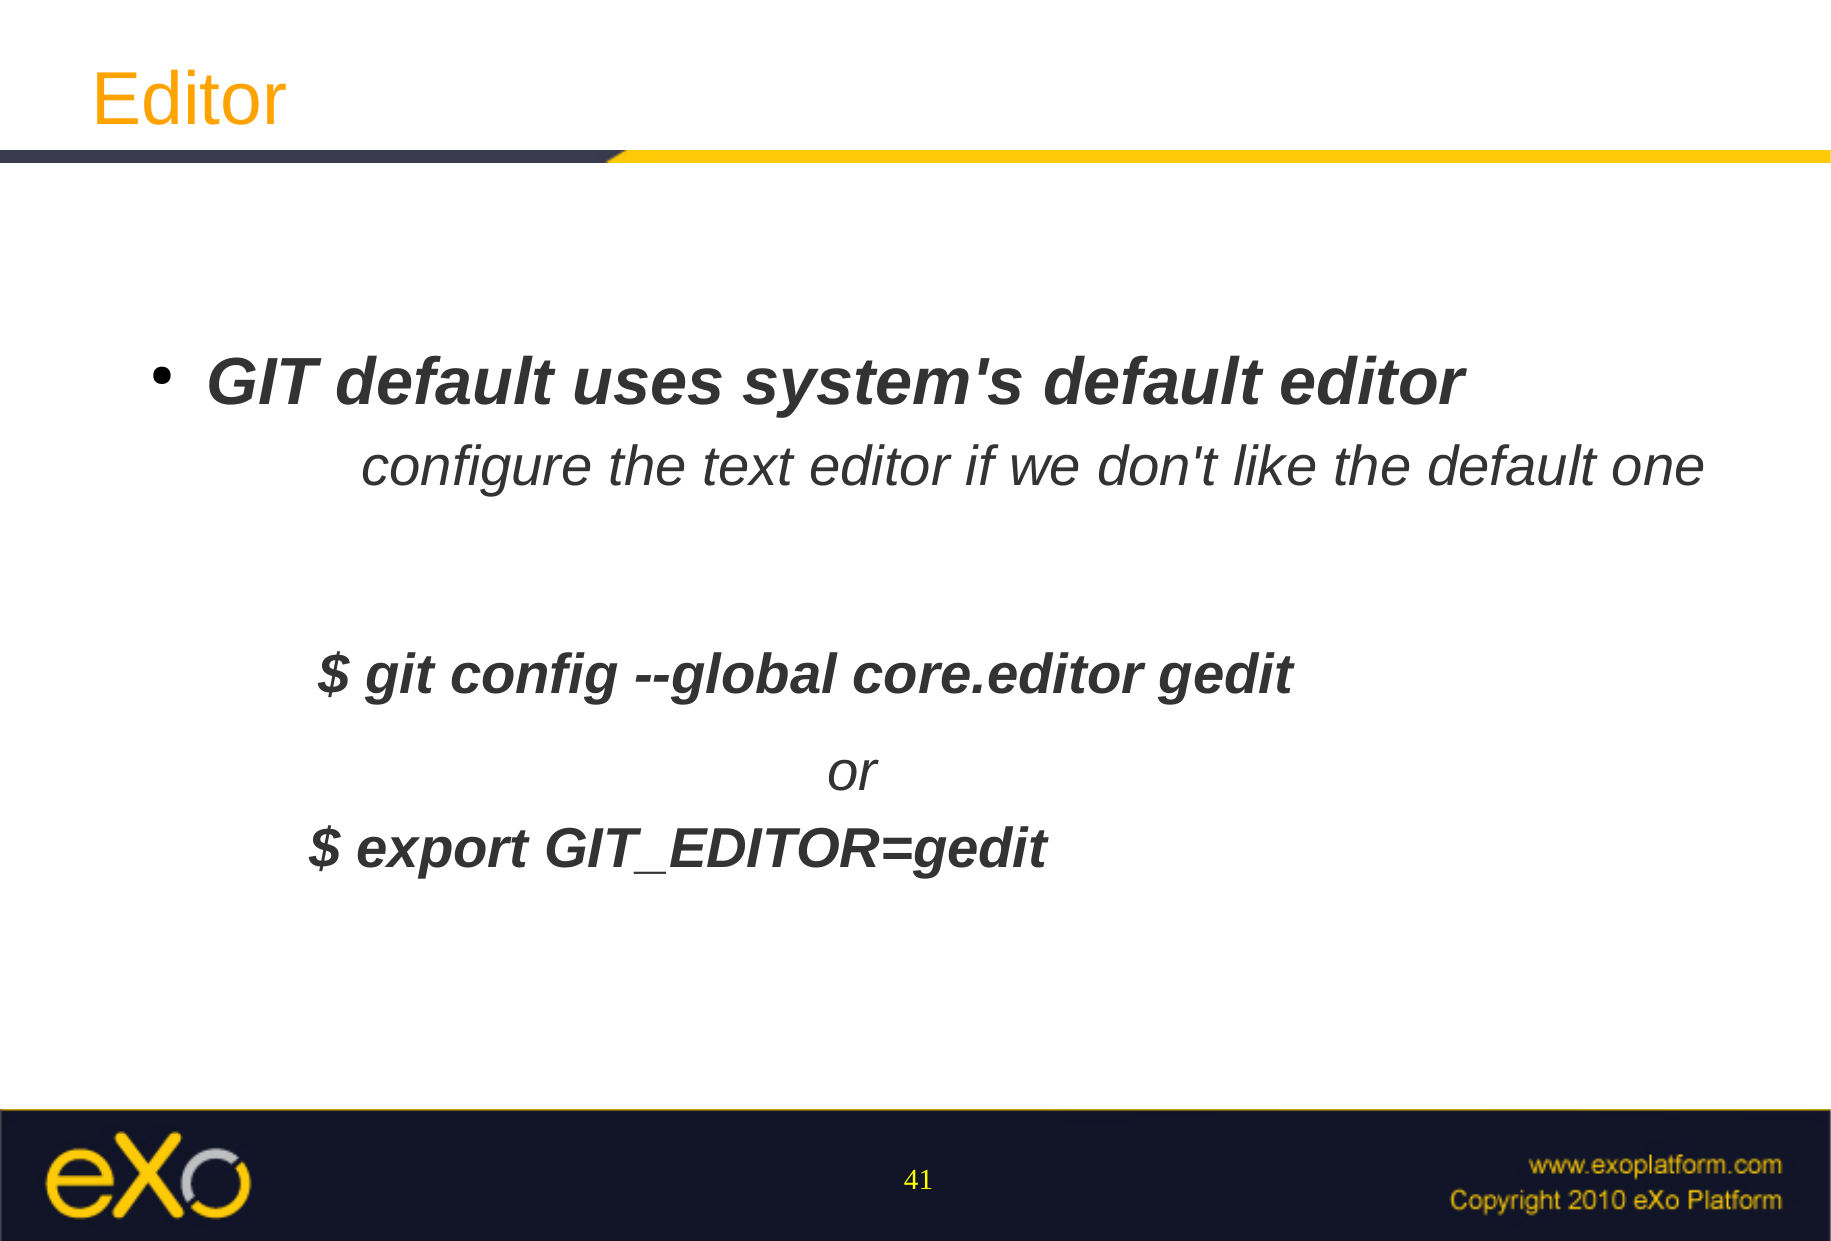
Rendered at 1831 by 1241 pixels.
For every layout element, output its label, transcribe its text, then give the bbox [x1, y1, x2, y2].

picture [0, 1109, 1831, 1241]
list $ git config --global core.editor gedit or $ export GIT_EDITOR=gedit [262, 637, 1463, 901]
text_box Editor [91, 49, 1740, 151]
picture [0, 150, 1831, 163]
list GIT default uses system's default editor conﬁgure the text editor if we don't like the default one [150, 337, 1747, 563]
